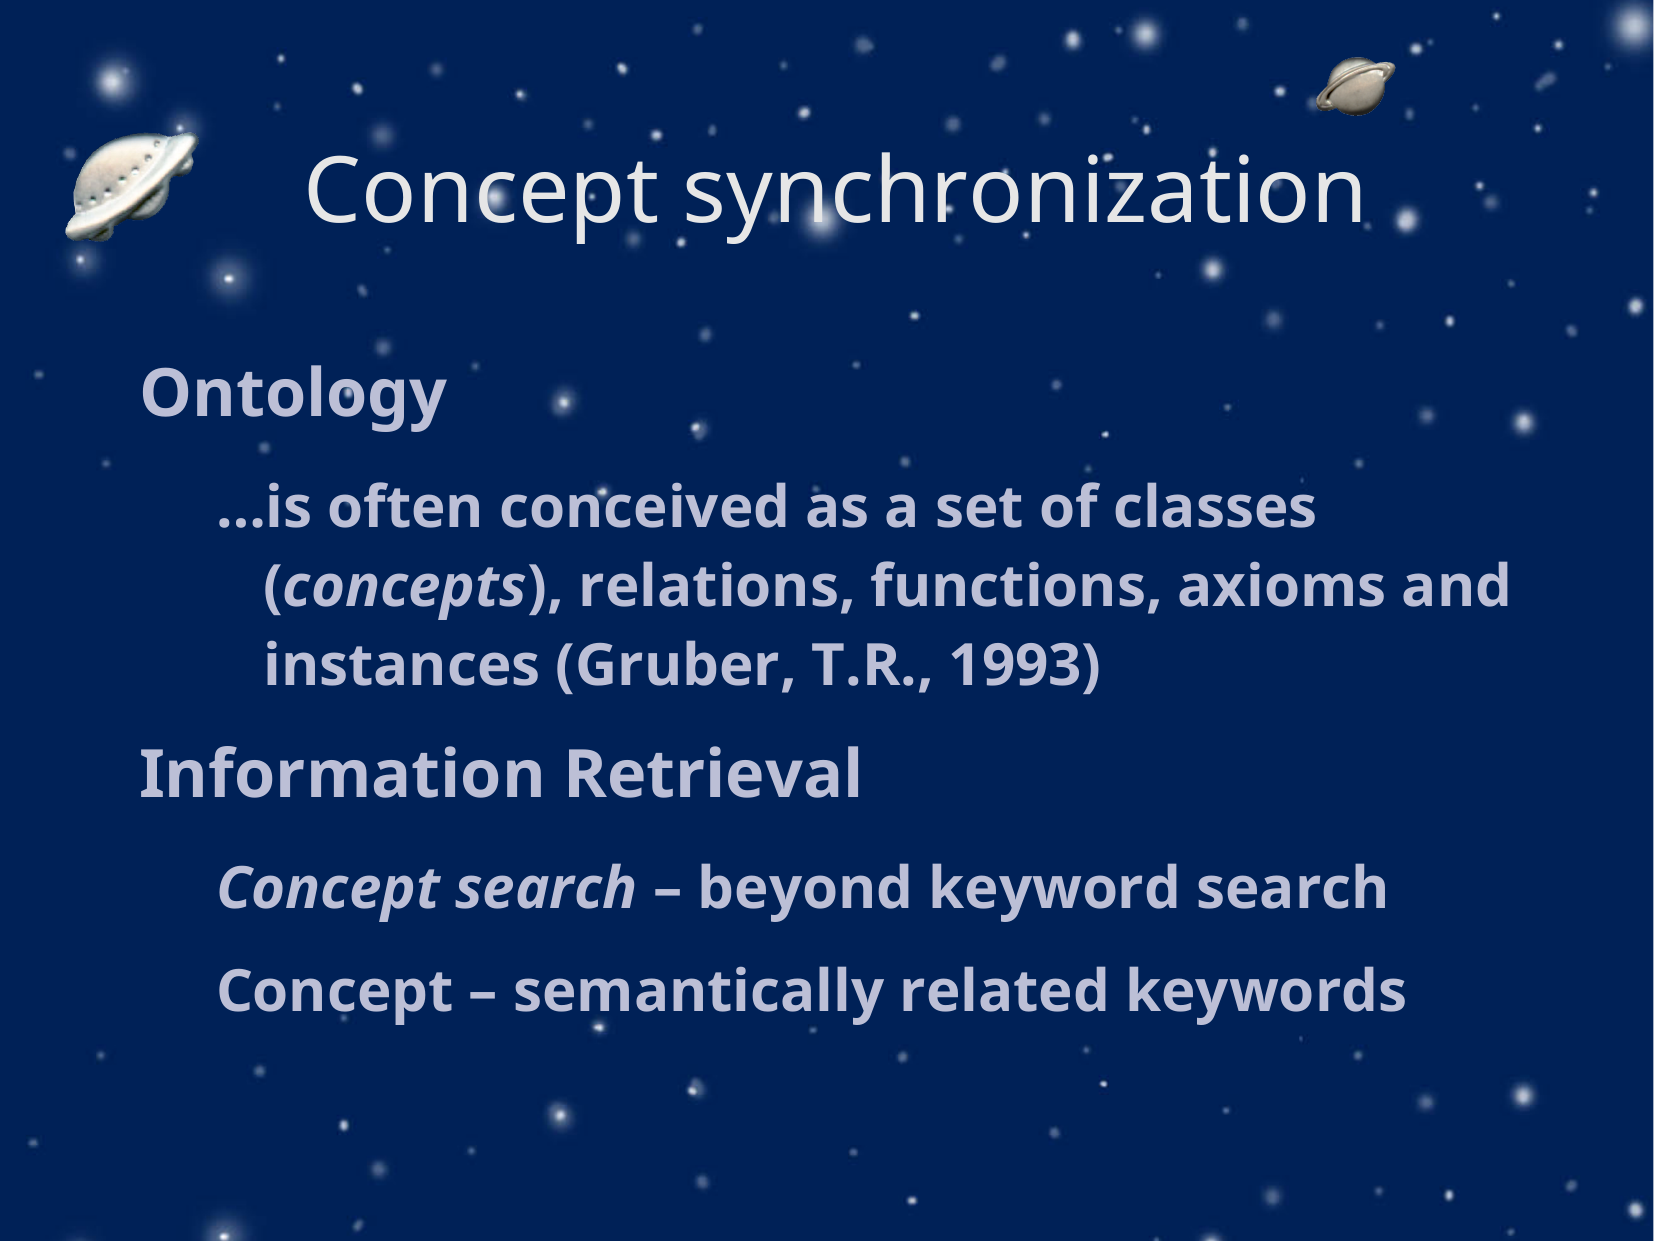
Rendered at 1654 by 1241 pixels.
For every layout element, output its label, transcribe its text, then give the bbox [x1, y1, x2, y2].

list Ontology …is often conceived as a set of classes (concepts), relations, functions, axioms and instances (Gruber, T.R., 1993) Information Retrieval Concept search – beyond keyword search Concept – semantically related keywords [121, 344, 1534, 1112]
picture [0, 0, 1654, 1241]
title Concept synchronization [121, 135, 1534, 239]
